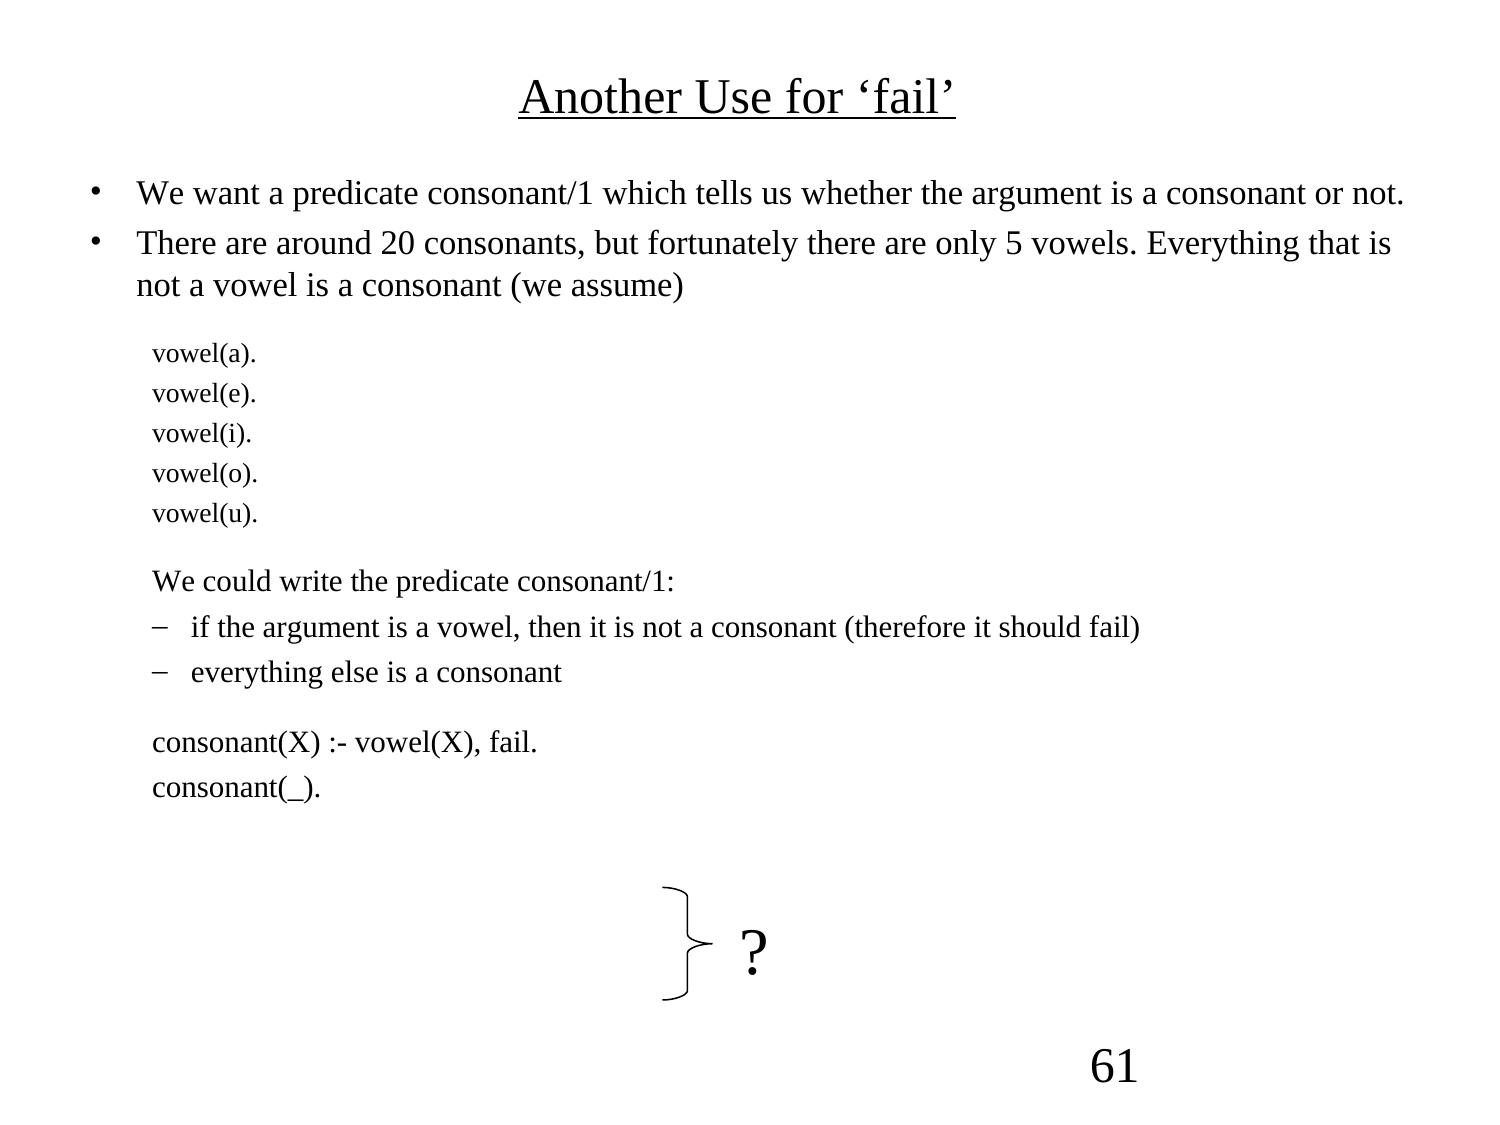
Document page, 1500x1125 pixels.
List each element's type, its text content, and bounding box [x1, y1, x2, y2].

title Another Use for ‘fail’ [99, 0, 1375, 162]
text_box ? [724, 899, 813, 996]
list We want a predicate consonant/1 which tells us whether the argument is a consonant or not. There are around 20 consonants, but fortunately there are only 5 vowels. Everything that is not a vowel is a consonant (we assume) vowel(a). vowel(e). vowel(i). vowel(o). vowel(u). We could write the predicate consonant/1: if the argument is a vowel, then it is not a consonant (therefore it should fail) everything else is a consonant consonant(X) :- vowel(X), fail. consonant(_). [75, 162, 1426, 838]
